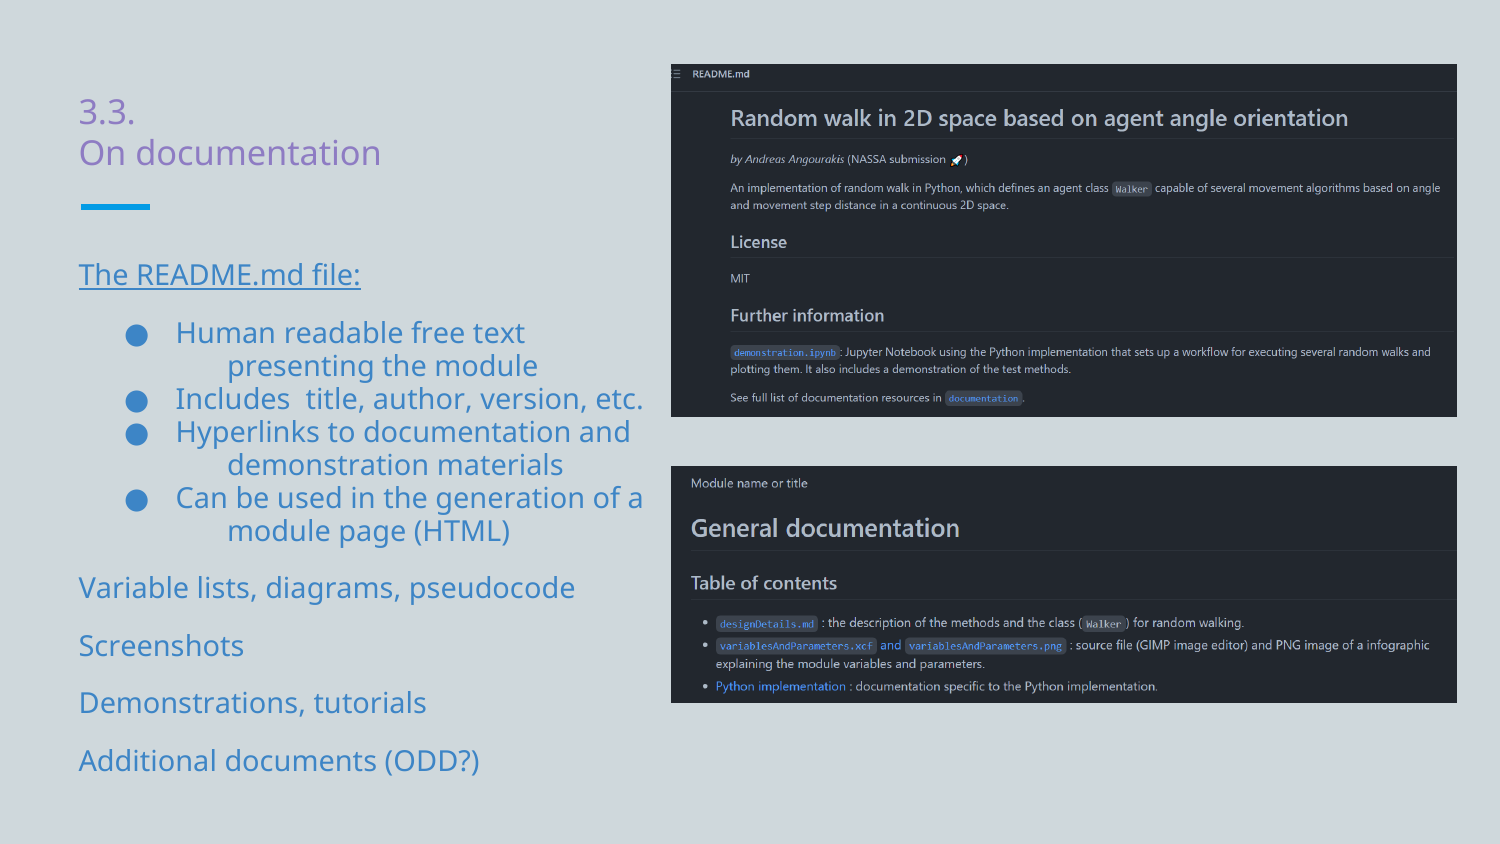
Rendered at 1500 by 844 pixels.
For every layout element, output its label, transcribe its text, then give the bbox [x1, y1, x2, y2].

picture [671, 467, 1457, 703]
title 3.3. On documentation [63, 75, 671, 188]
picture [671, 64, 1457, 417]
list The README.md file: Human readable free text presenting the module Includes title, author, version, etc. Hyperlinks to documentation and demonstration materials Can be used in the generation of a module page (HTML) Variable lists, diagrams, pseudocode Screenshots Demonstrations, tutorials Additional documents (ODD?) [63, 244, 661, 802]
